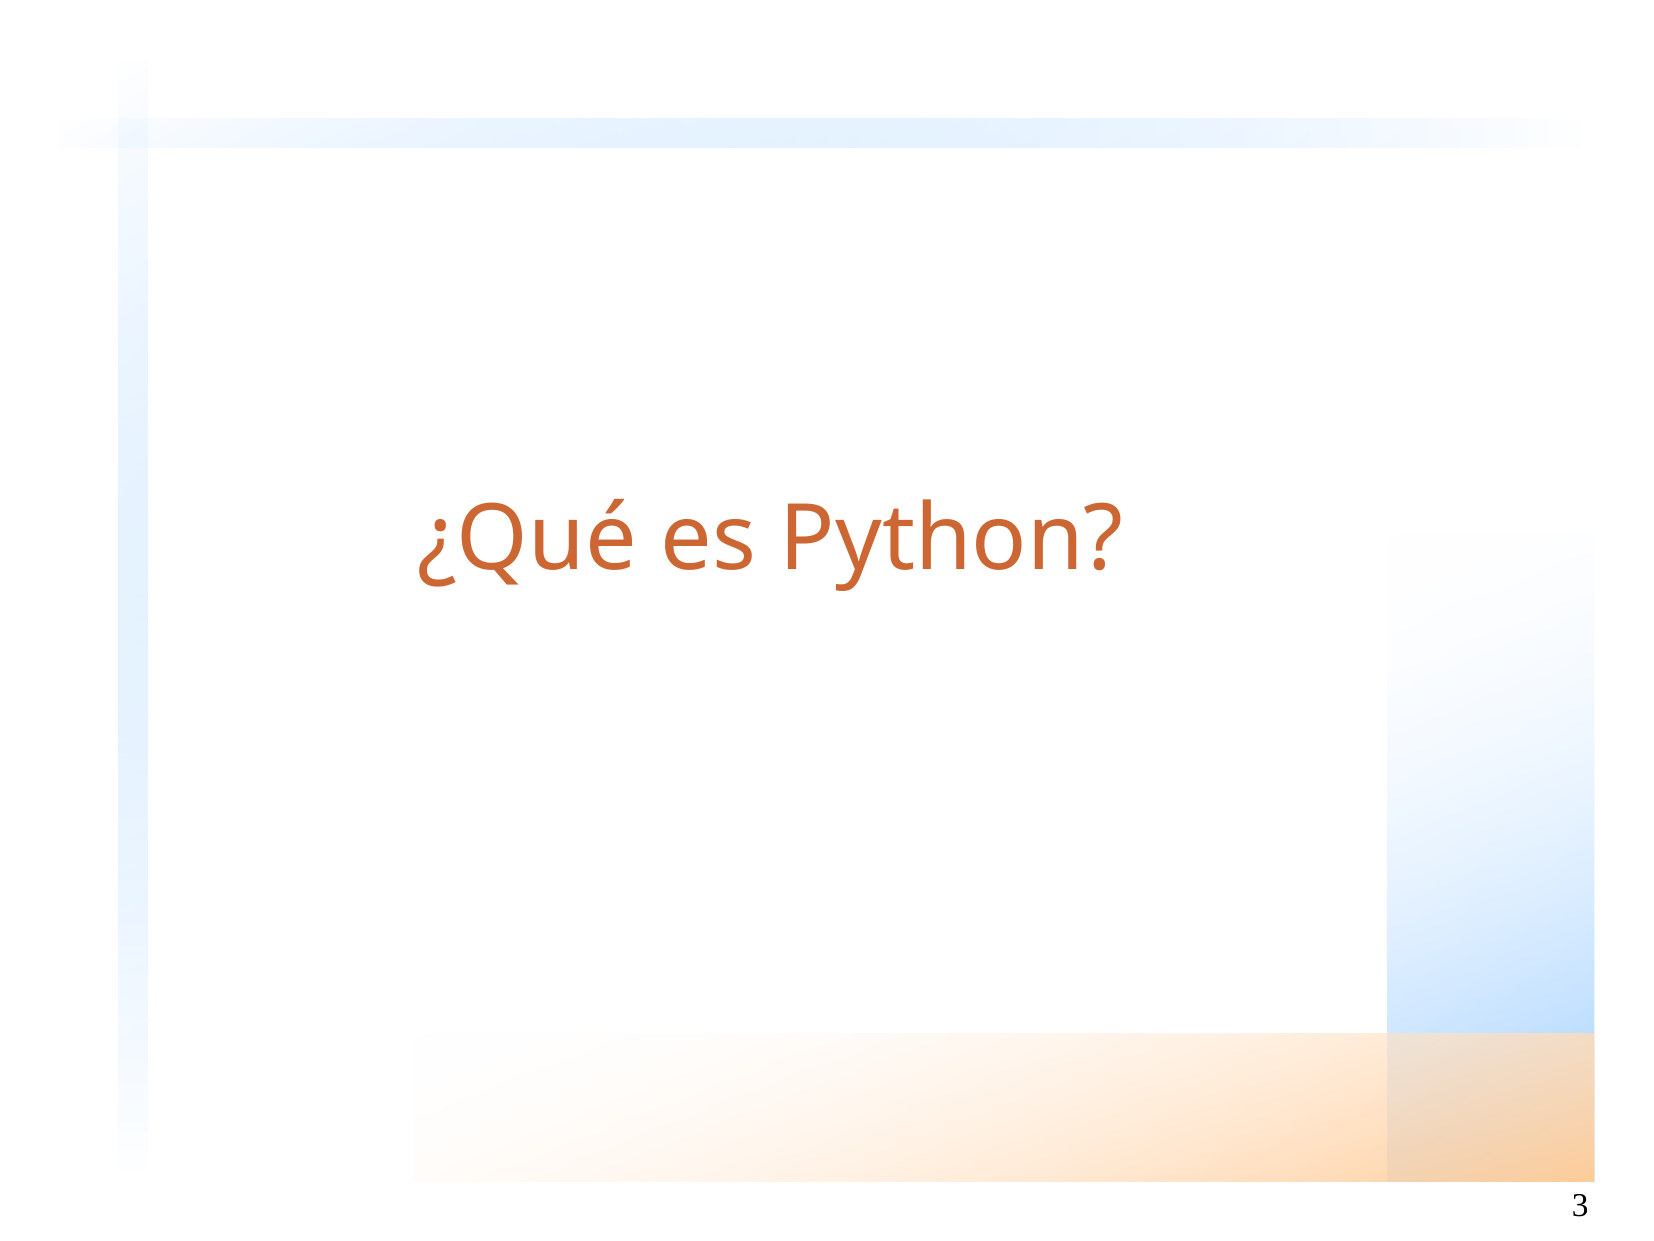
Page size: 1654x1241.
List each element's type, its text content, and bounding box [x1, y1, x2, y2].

title ¿Qué es Python? [153, 457, 1388, 610]
